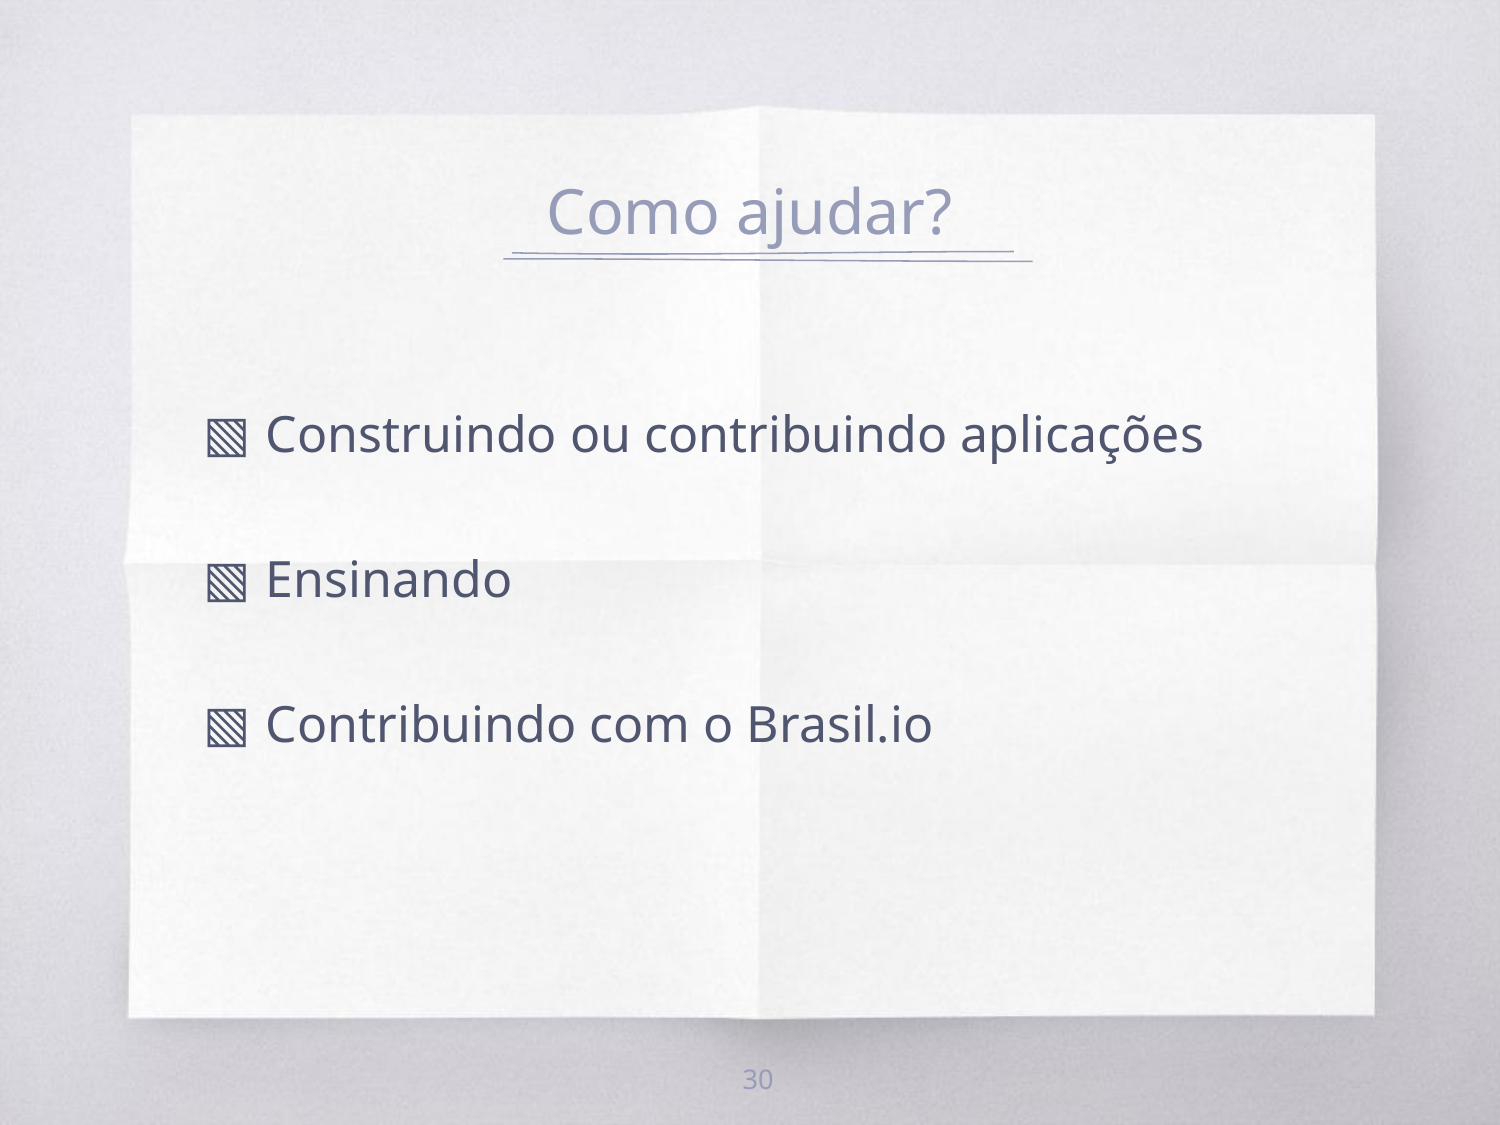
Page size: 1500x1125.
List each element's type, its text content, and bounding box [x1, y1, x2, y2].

picture [0, 0, 1500, 1125]
slide_number <number> [713, 1047, 804, 1113]
title Como ajudar? [168, 113, 1332, 263]
list Construindo ou contribuindo aplicações Ensinando Contribuindo com o Brasil.io [175, 314, 1334, 985]
